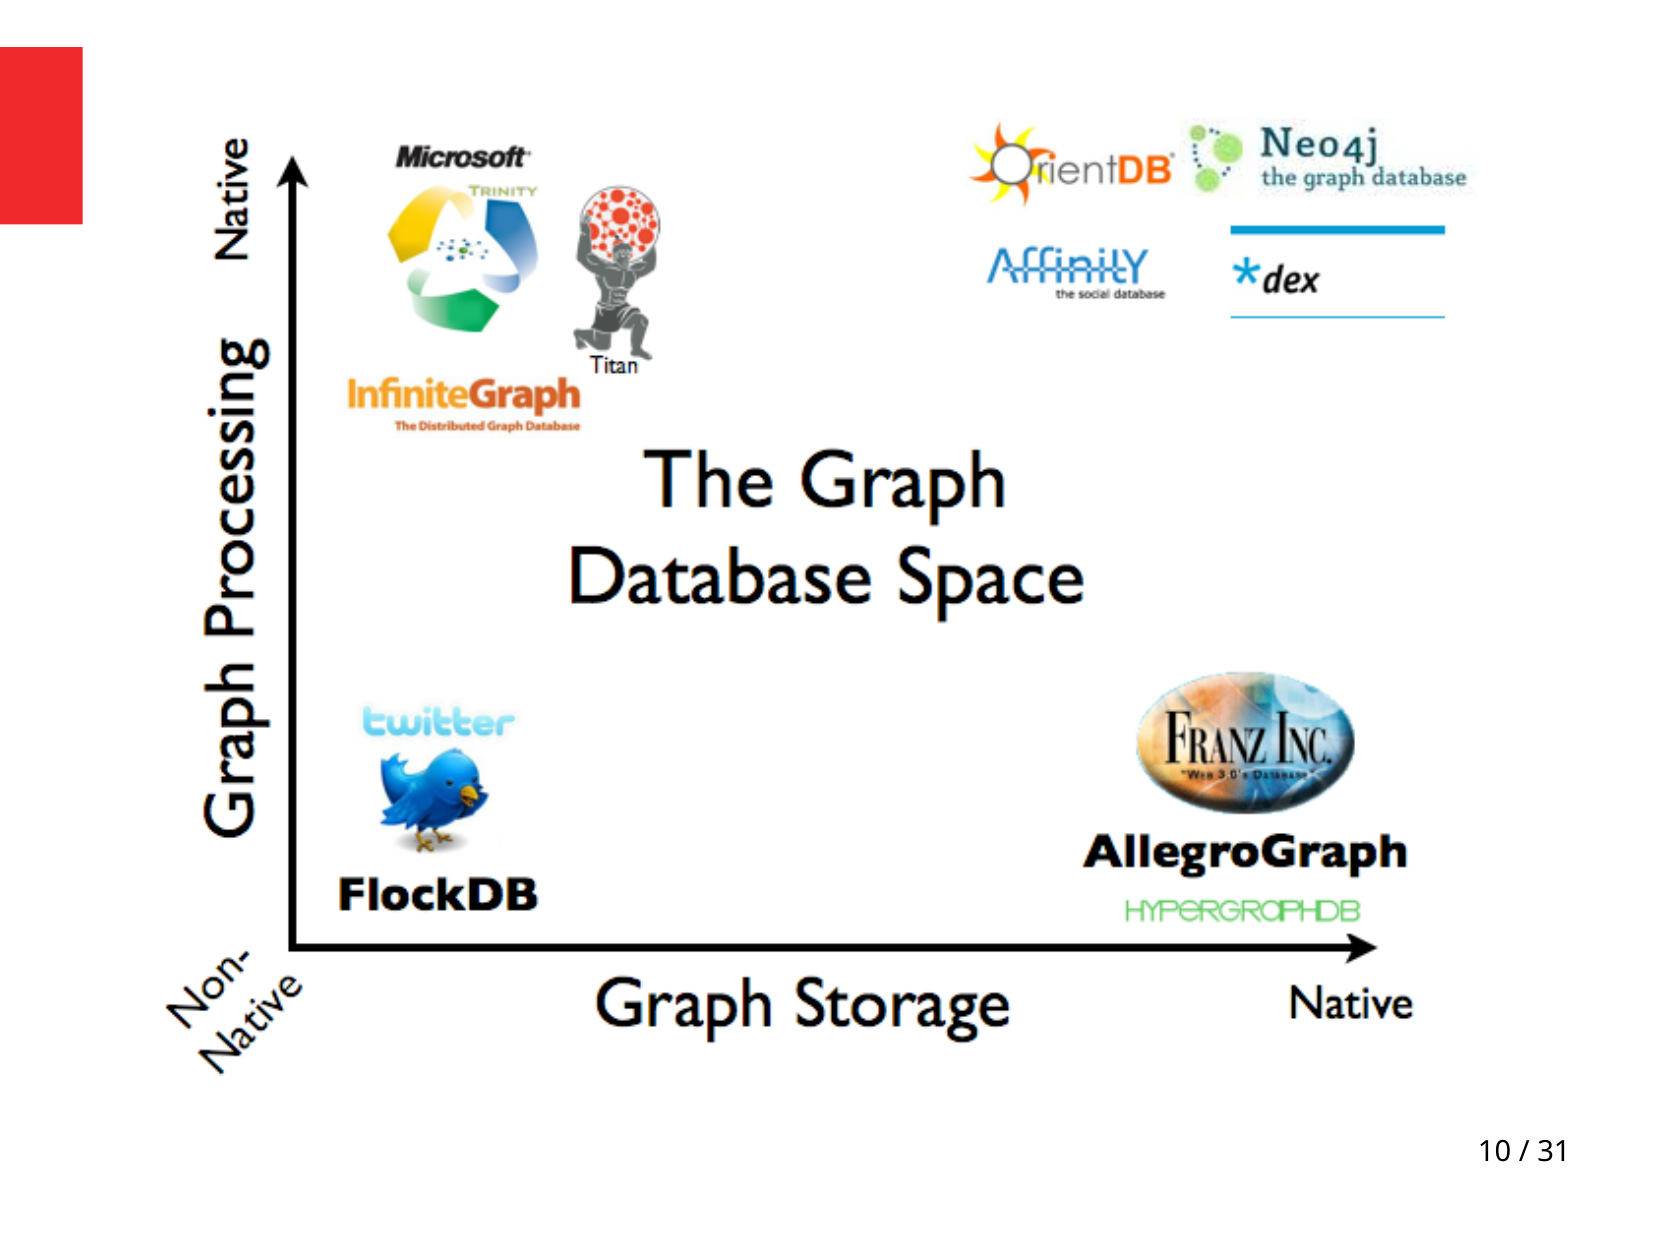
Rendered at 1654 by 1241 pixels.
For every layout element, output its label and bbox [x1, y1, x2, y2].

picture [165, 118, 1477, 1076]
